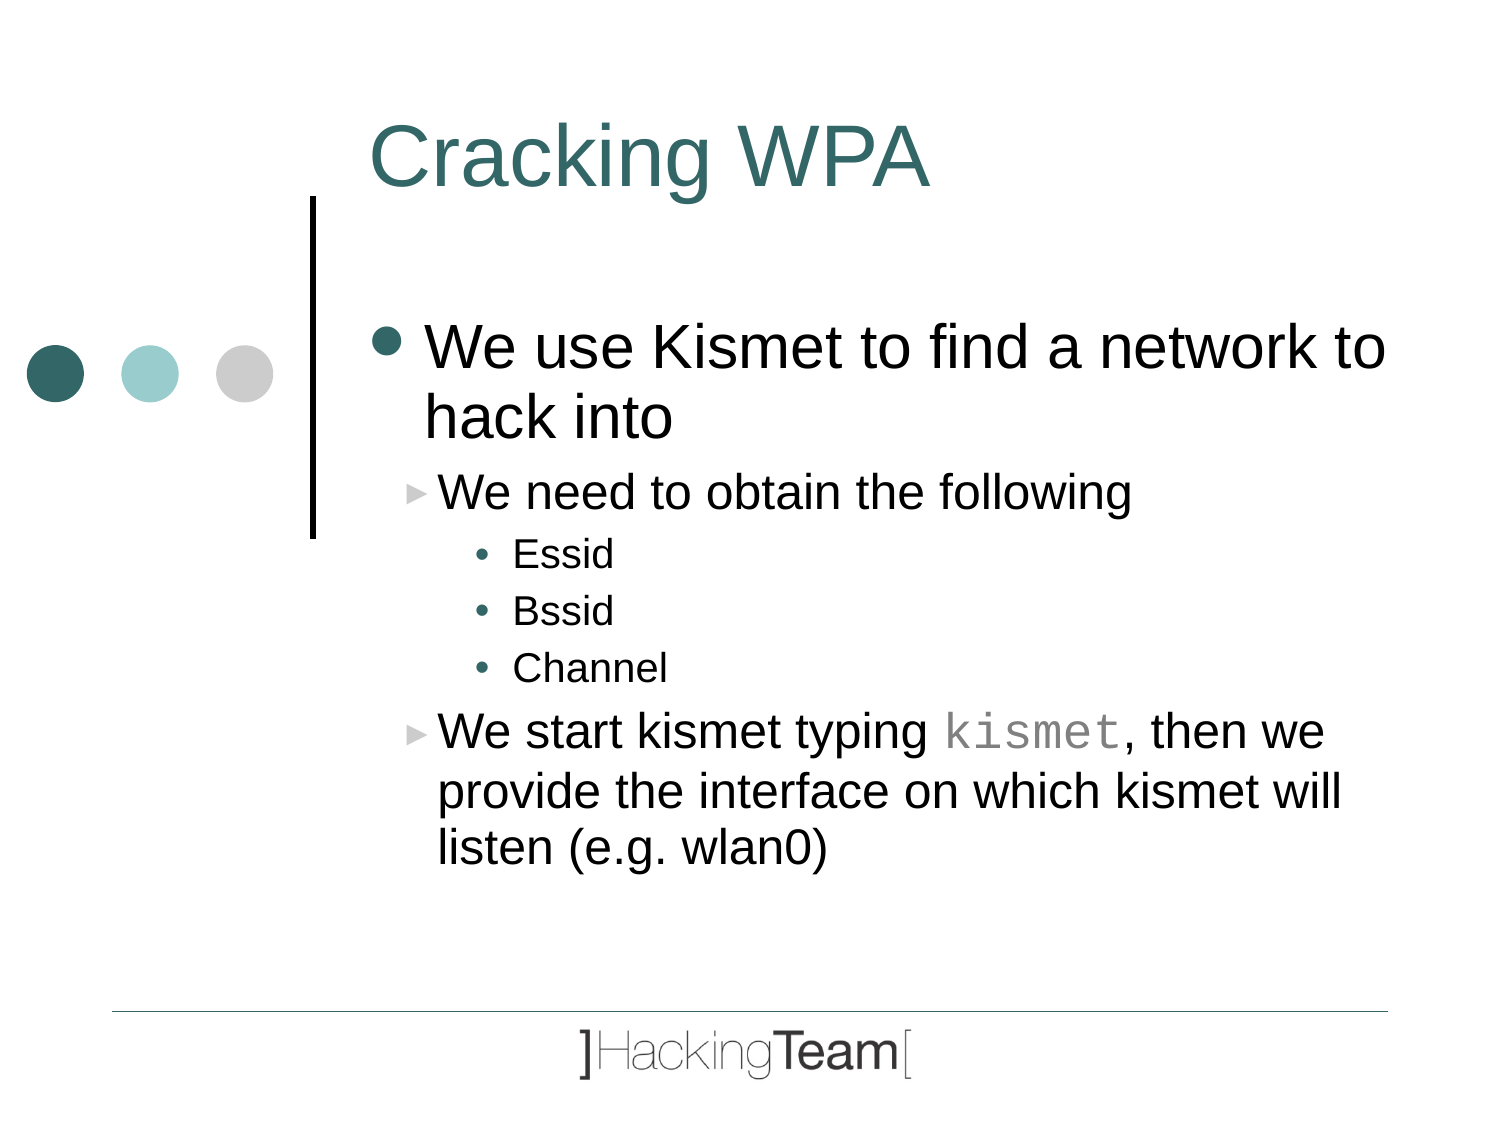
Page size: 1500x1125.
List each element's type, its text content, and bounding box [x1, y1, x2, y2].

list We use Kismet to find a network to hack into We need to obtain the following Essid Bssid Channel We start kismet typing kismet, then we provide the interface on which kismet will listen (e.g. wlan0) [249, 312, 1401, 1041]
picture [574, 1041, 916, 1084]
title Cracking WPA [249, 38, 1401, 275]
